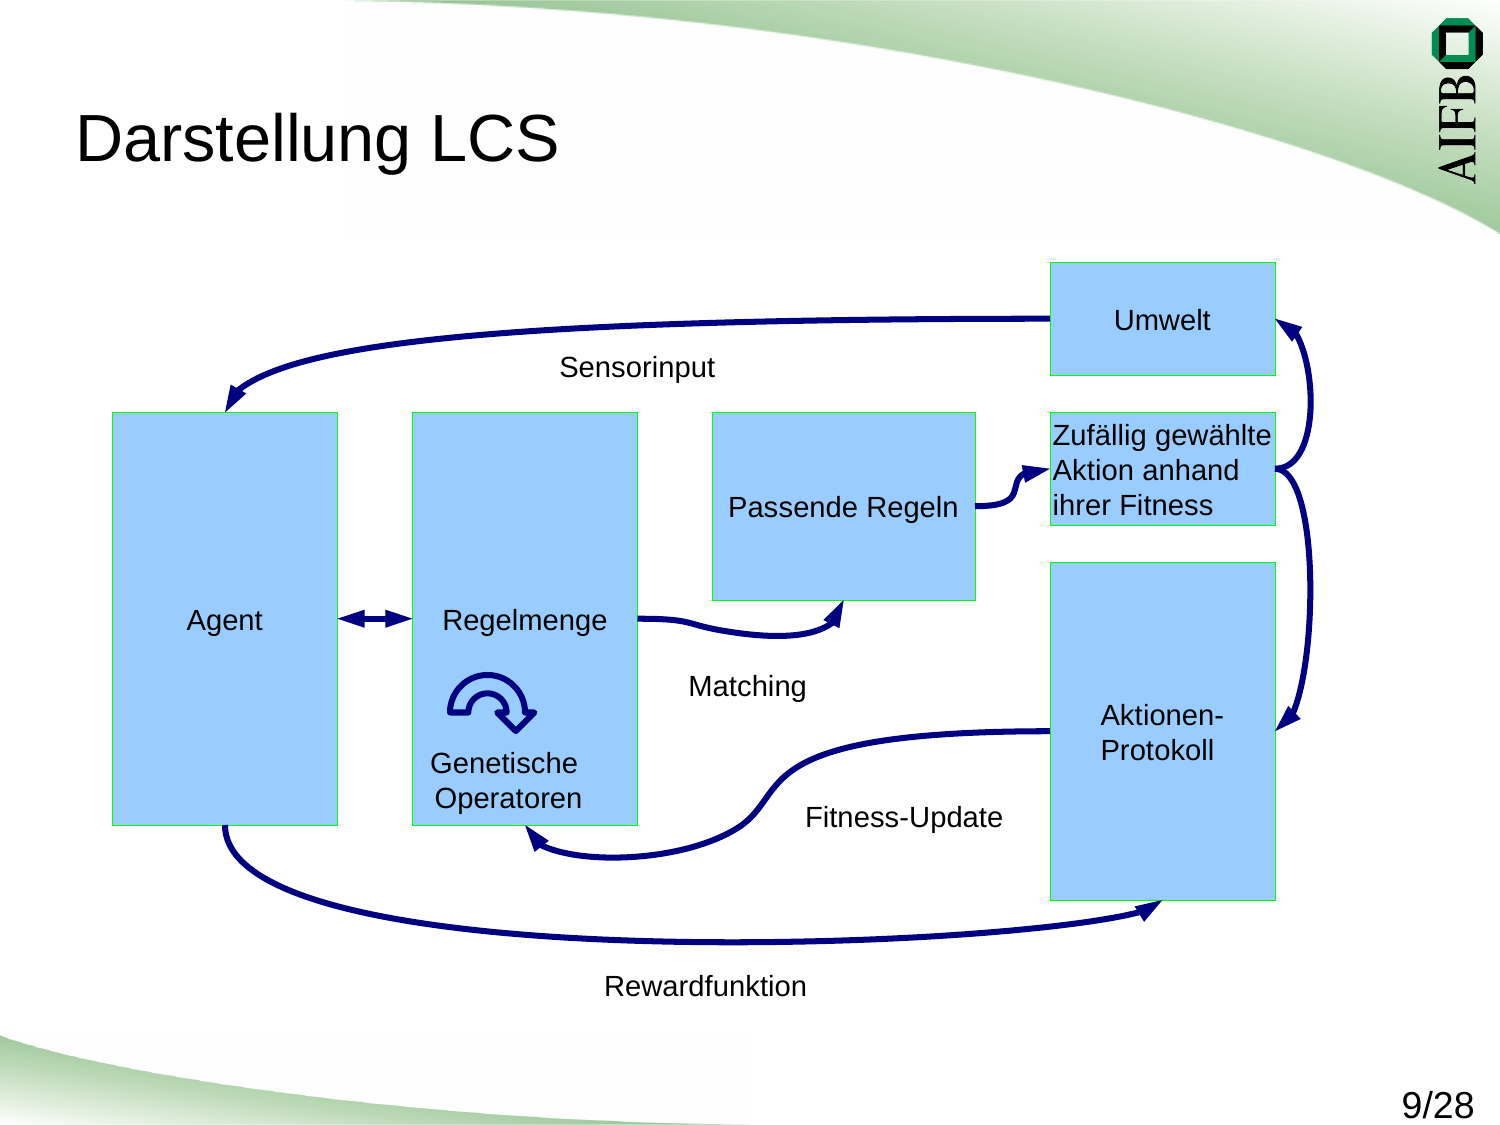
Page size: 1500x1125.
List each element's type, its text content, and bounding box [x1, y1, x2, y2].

text_box Zufällig gewählte Aktion anhand ihrer Fitness [1050, 412, 1276, 526]
text_box Genetische Operatoren [412, 734, 638, 826]
picture [345, 0, 1500, 234]
text_box Umwelt [1050, 262, 1276, 376]
text_box Aktionen- Protokoll [1050, 562, 1276, 901]
text_box Passende Regeln [712, 412, 976, 601]
text_box Regelmenge [412, 412, 638, 734]
text_box Matching [670, 656, 826, 713]
text_box Agent [112, 412, 338, 826]
title Darstellung LCS [75, 45, 958, 233]
text_box [450, 675, 535, 732]
text_box Rewardfunktion [586, 956, 826, 1013]
picture [0, 1035, 751, 1125]
text_box Fitness-Update [787, 787, 1022, 844]
